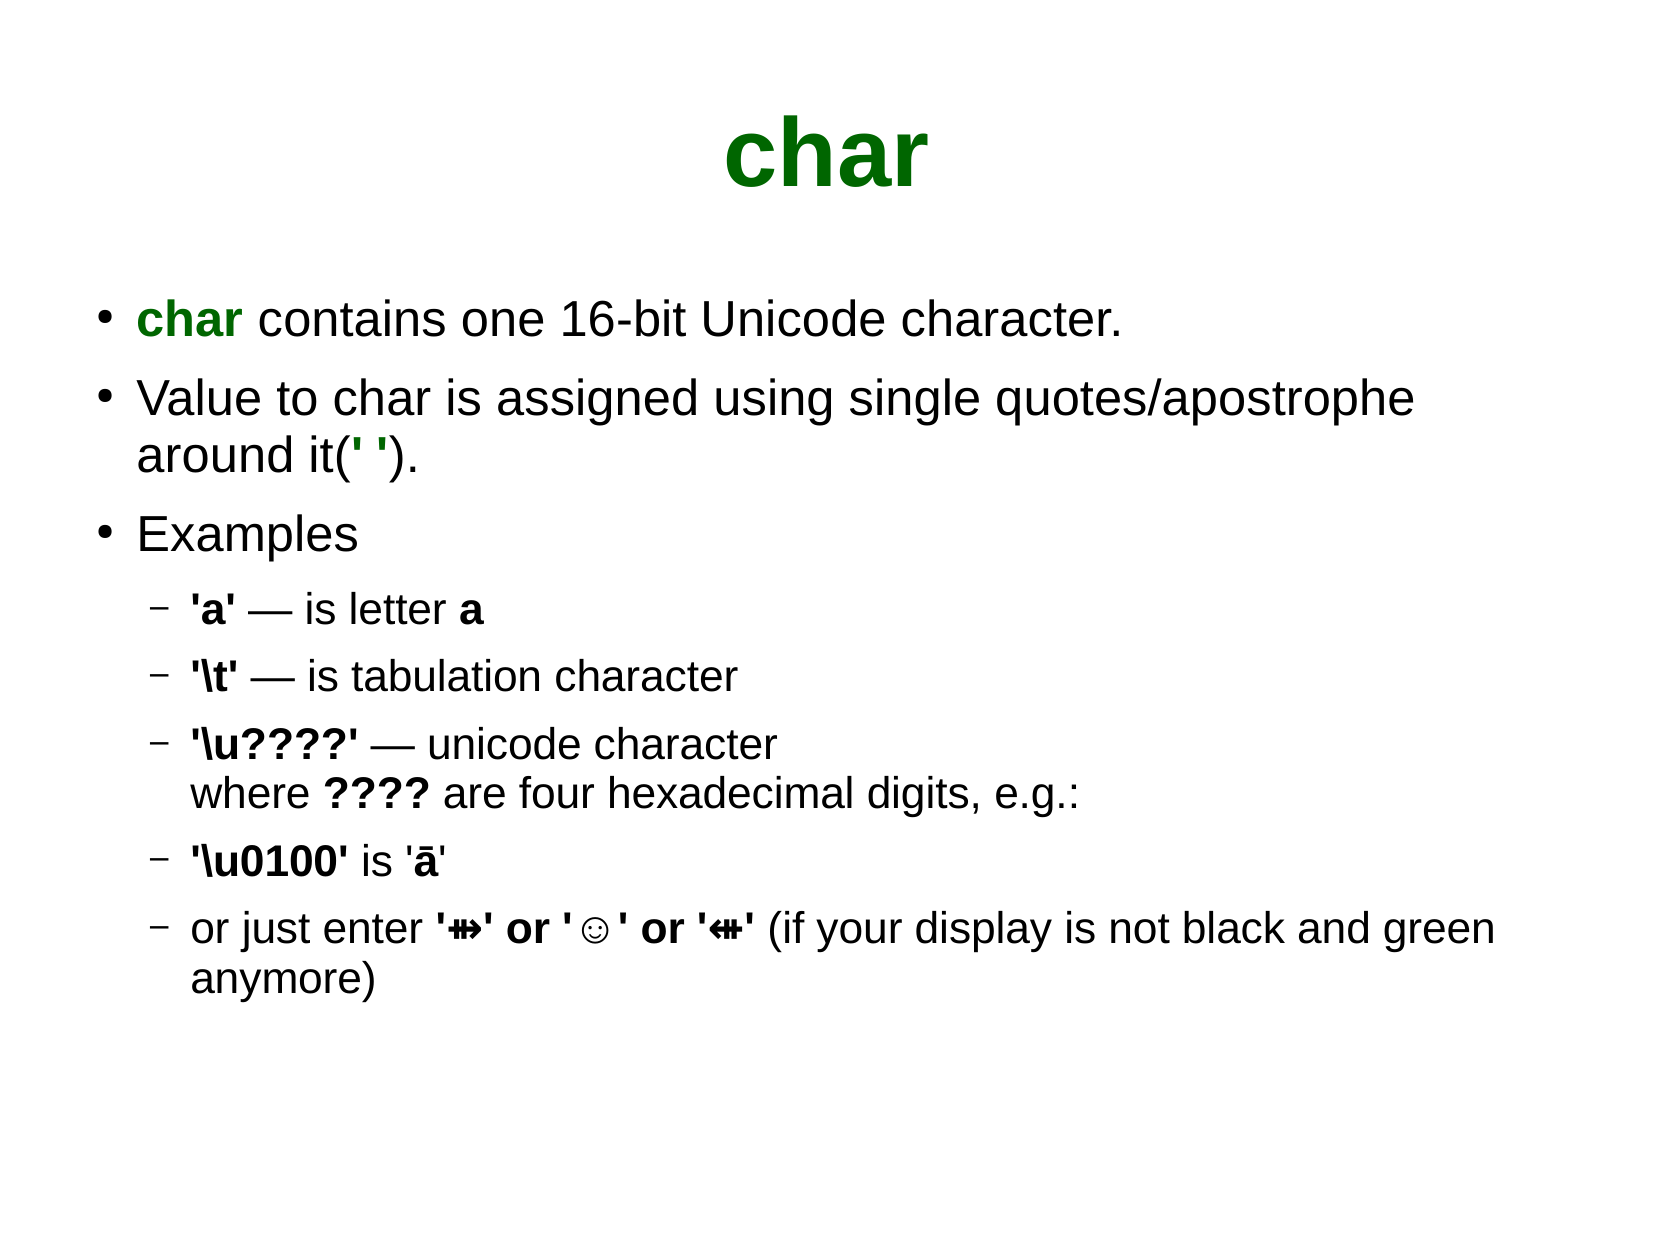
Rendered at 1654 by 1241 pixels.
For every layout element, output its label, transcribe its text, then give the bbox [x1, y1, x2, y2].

list char contains one 16-bit Unicode character. Value to char is assigned using single quotes/apostrophe around it(' '). Examples 'a' — is letter a '\t' — is tabulation character '\u????' — unicode character where ???? are four hexadecimal digits, e.g.: '\u0100' is 'ā' or just enter '⇻' or '☺' or '⇺' (if your display is not black and green anymore) [82, 290, 1538, 1010]
title char [82, 98, 1571, 208]
